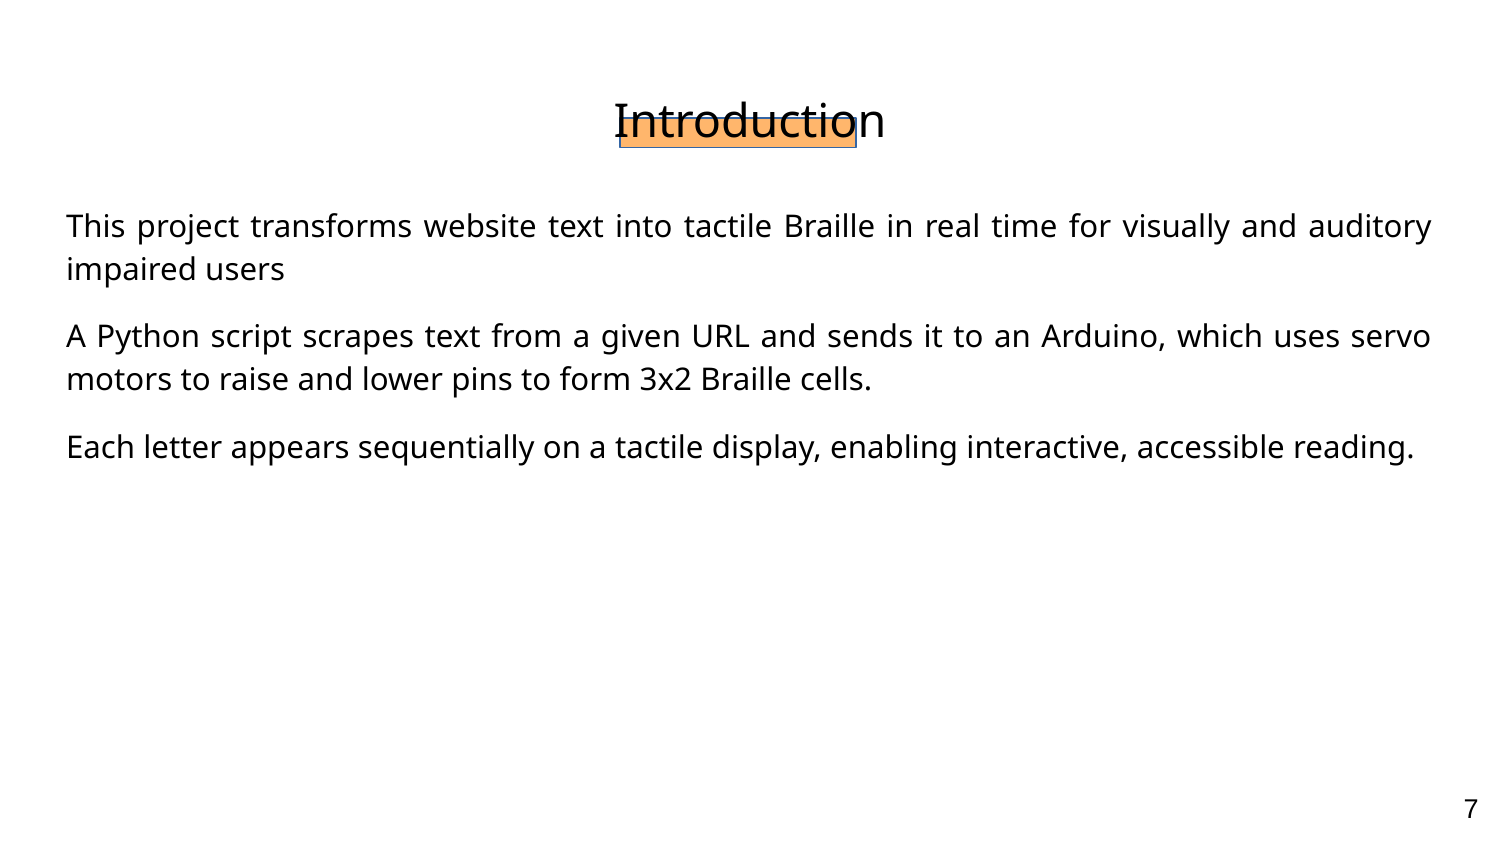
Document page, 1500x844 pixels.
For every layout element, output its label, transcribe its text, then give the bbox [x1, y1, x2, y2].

text_box Introduction [51, 72, 1449, 167]
text_box This project transforms website text into tactile Braille in real time for visually and auditory impaired users A Python script scrapes text from a given URL and sends it to an Arduino, which uses servo motors to raise and lower pins to form 3x2 Braille cells. Each letter appears sequentially on a tactile display, enabling interactive, accessible reading. [51, 189, 1449, 750]
slide_number <number> [1403, 779, 1494, 844]
